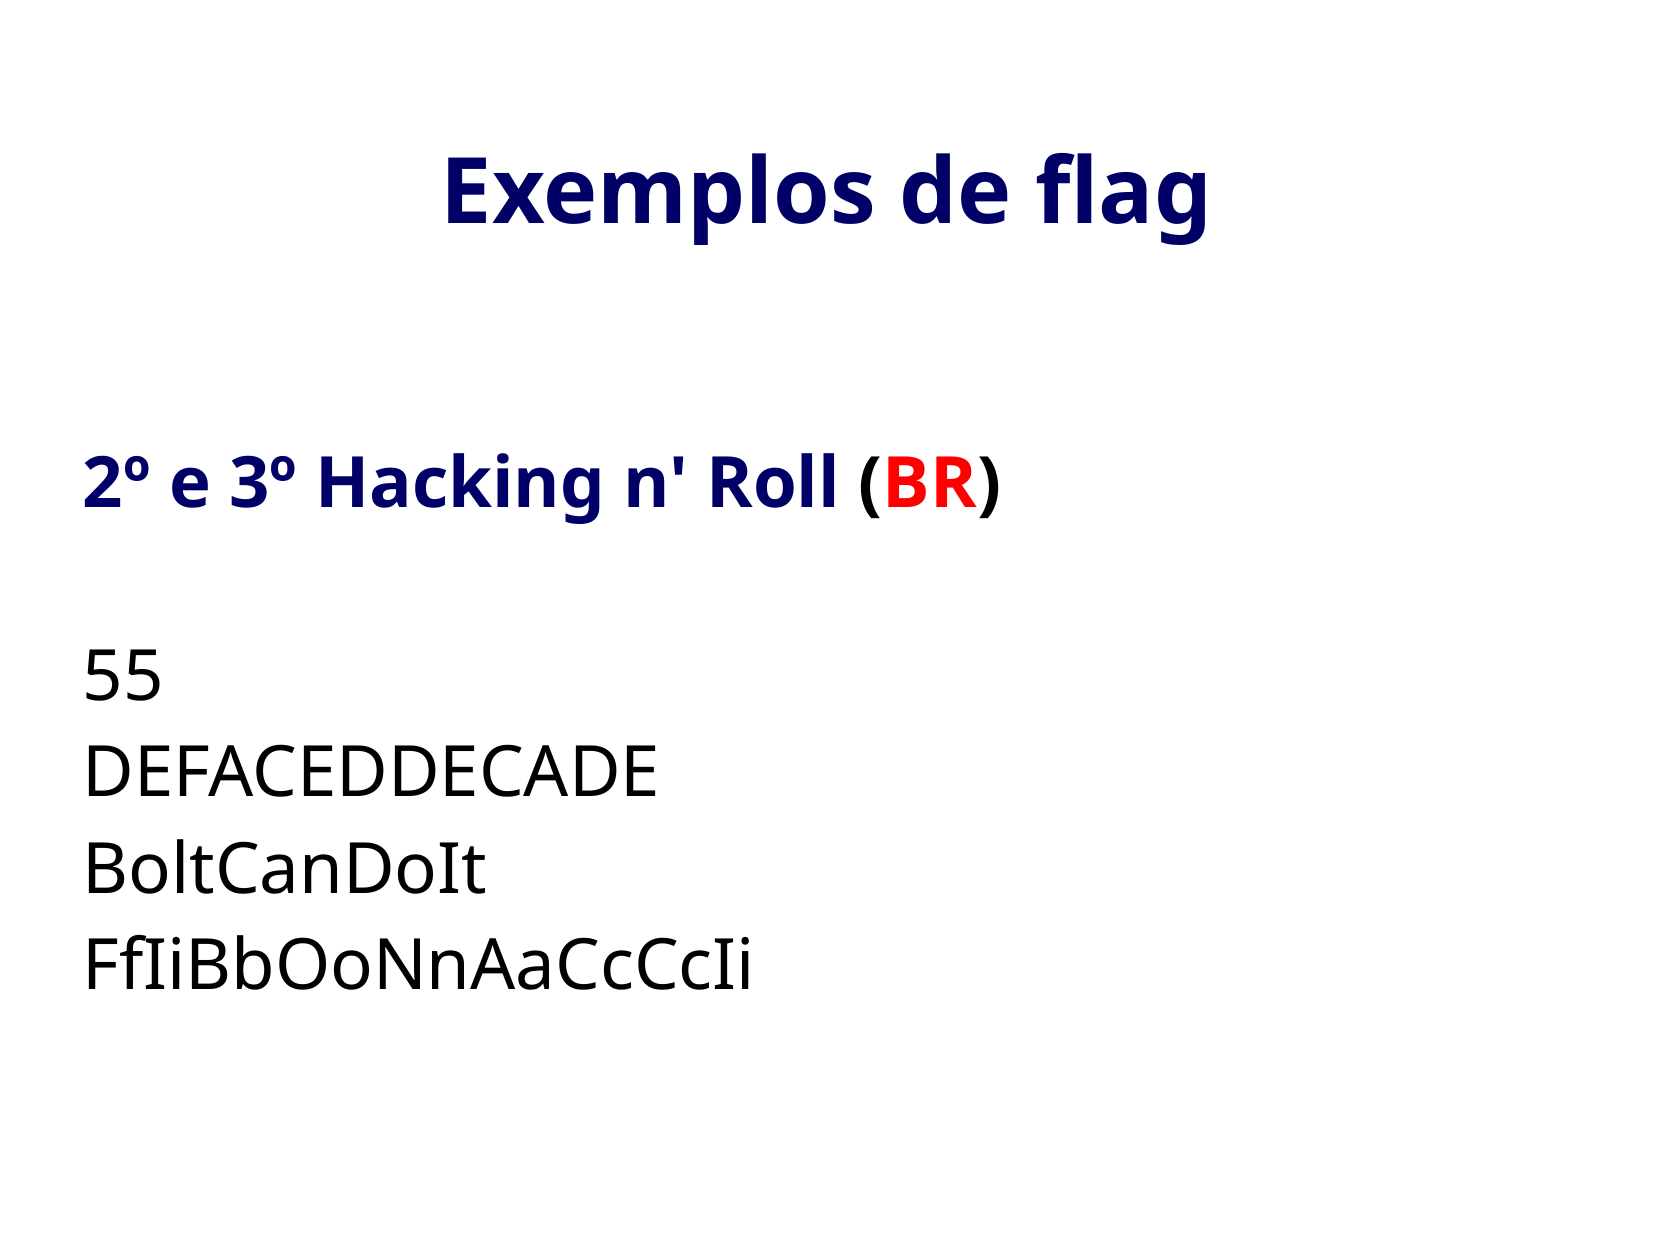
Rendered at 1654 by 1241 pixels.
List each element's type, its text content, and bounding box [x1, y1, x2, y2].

title Exemplos de flag [82, 84, 1571, 292]
subtitle 2º e 3º Hacking n' Roll (BR) 55 DEFACEDDECADE BoltCanDoIt FfIiBbOoNnAaCcCcIi [82, 355, 1571, 1087]
